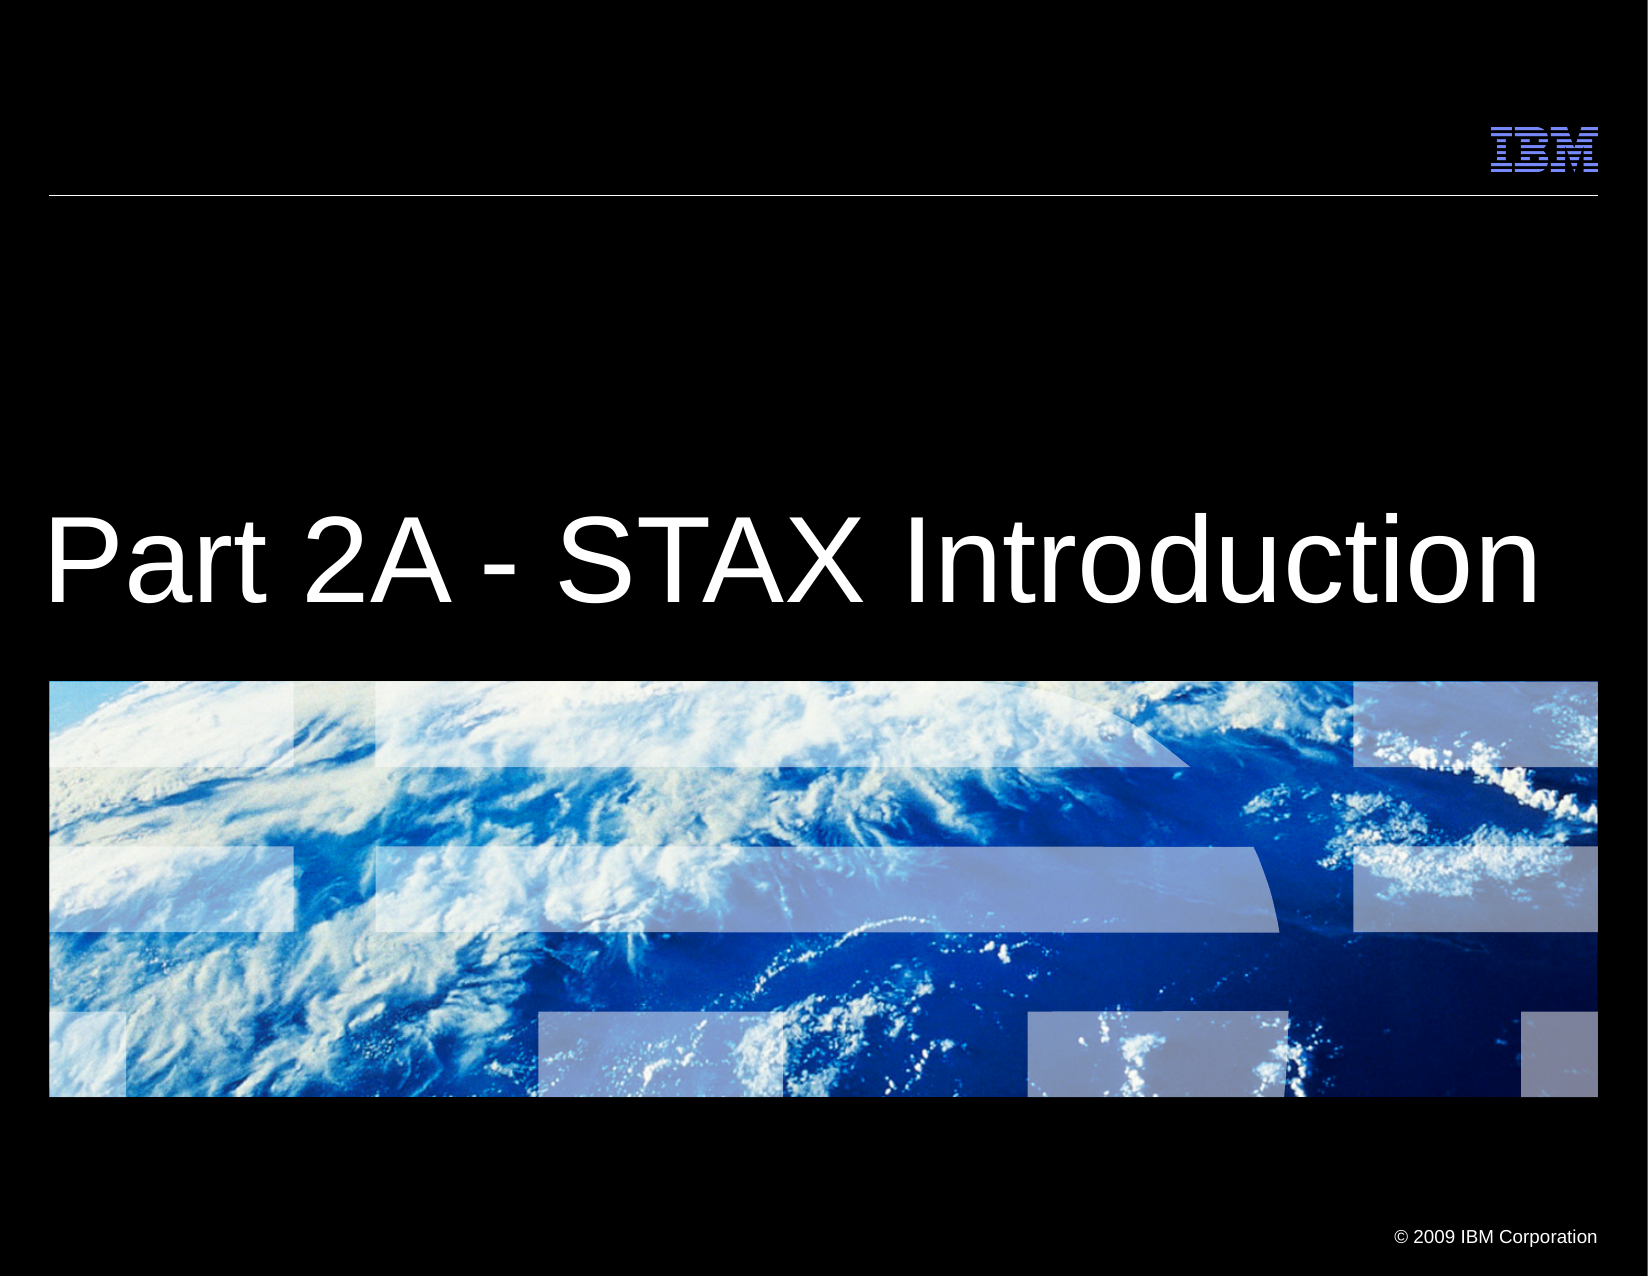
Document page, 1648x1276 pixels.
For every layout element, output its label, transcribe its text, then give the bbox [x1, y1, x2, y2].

picture [49, 681, 1598, 1097]
title Part 2A - STAX Introduction [25, 263, 1598, 638]
picture [1491, 127, 1598, 172]
